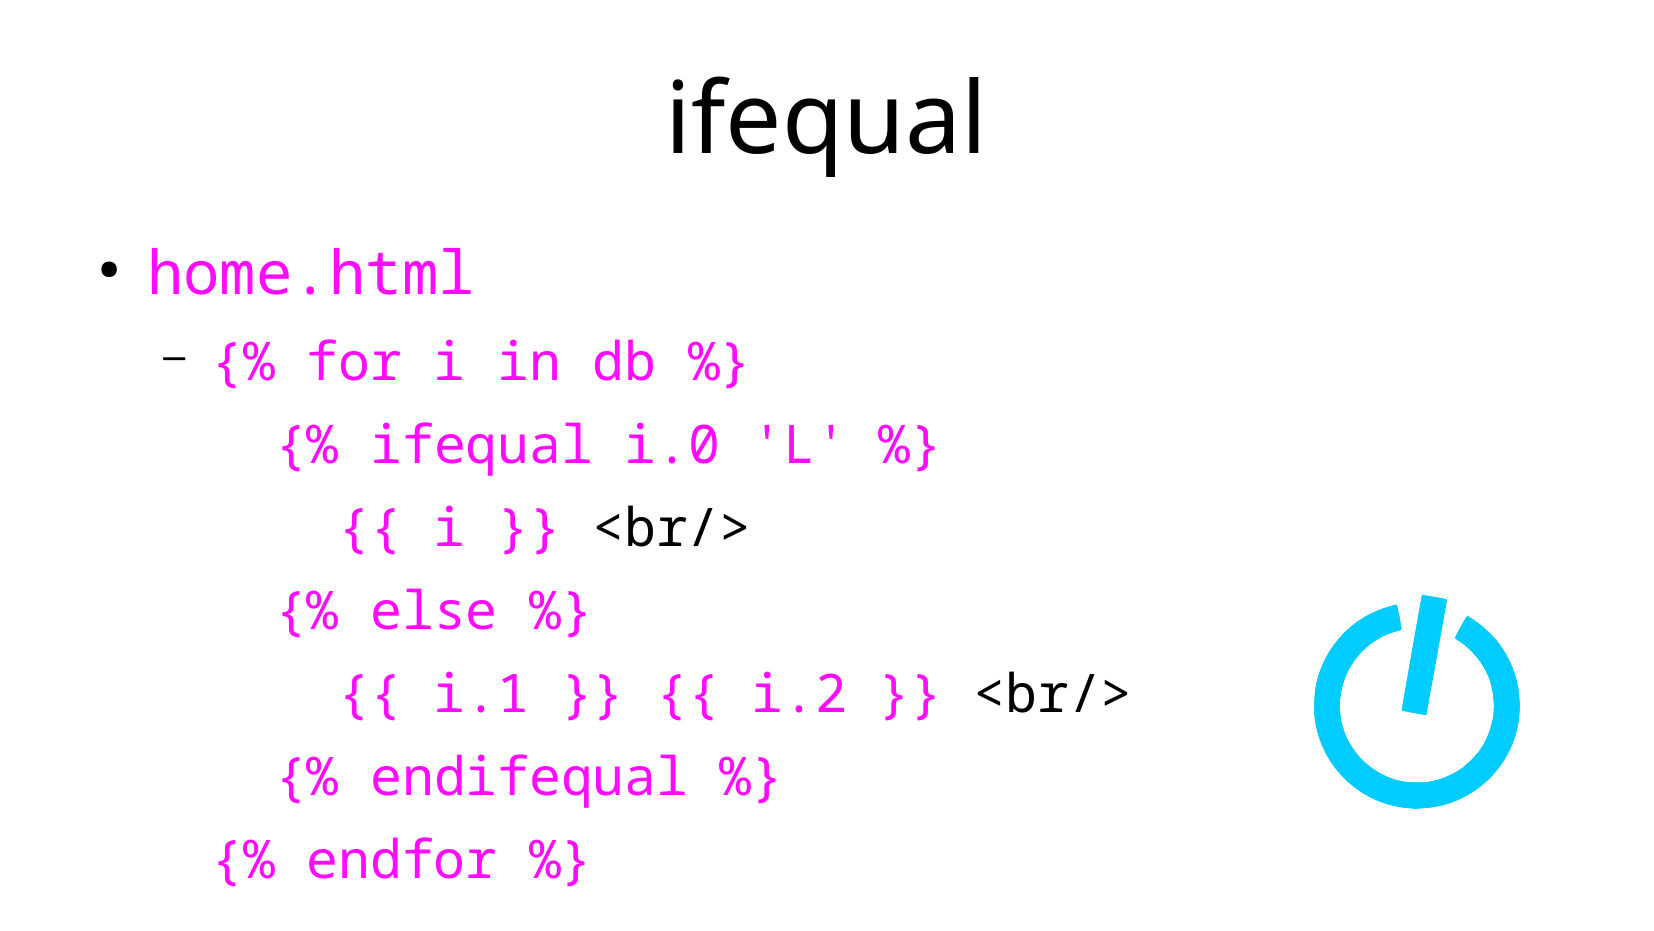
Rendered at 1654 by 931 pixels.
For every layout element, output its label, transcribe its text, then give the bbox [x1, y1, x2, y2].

list home.html {% for i in db %} {% ifequal i.0 'L' %} {{ i }} <br/> {% else %} {{ i.1 }} {{ i.2 }} <br/> {% endifequal %} {% endfor %} [82, 217, 1571, 898]
title ifequal [82, 37, 1571, 193]
